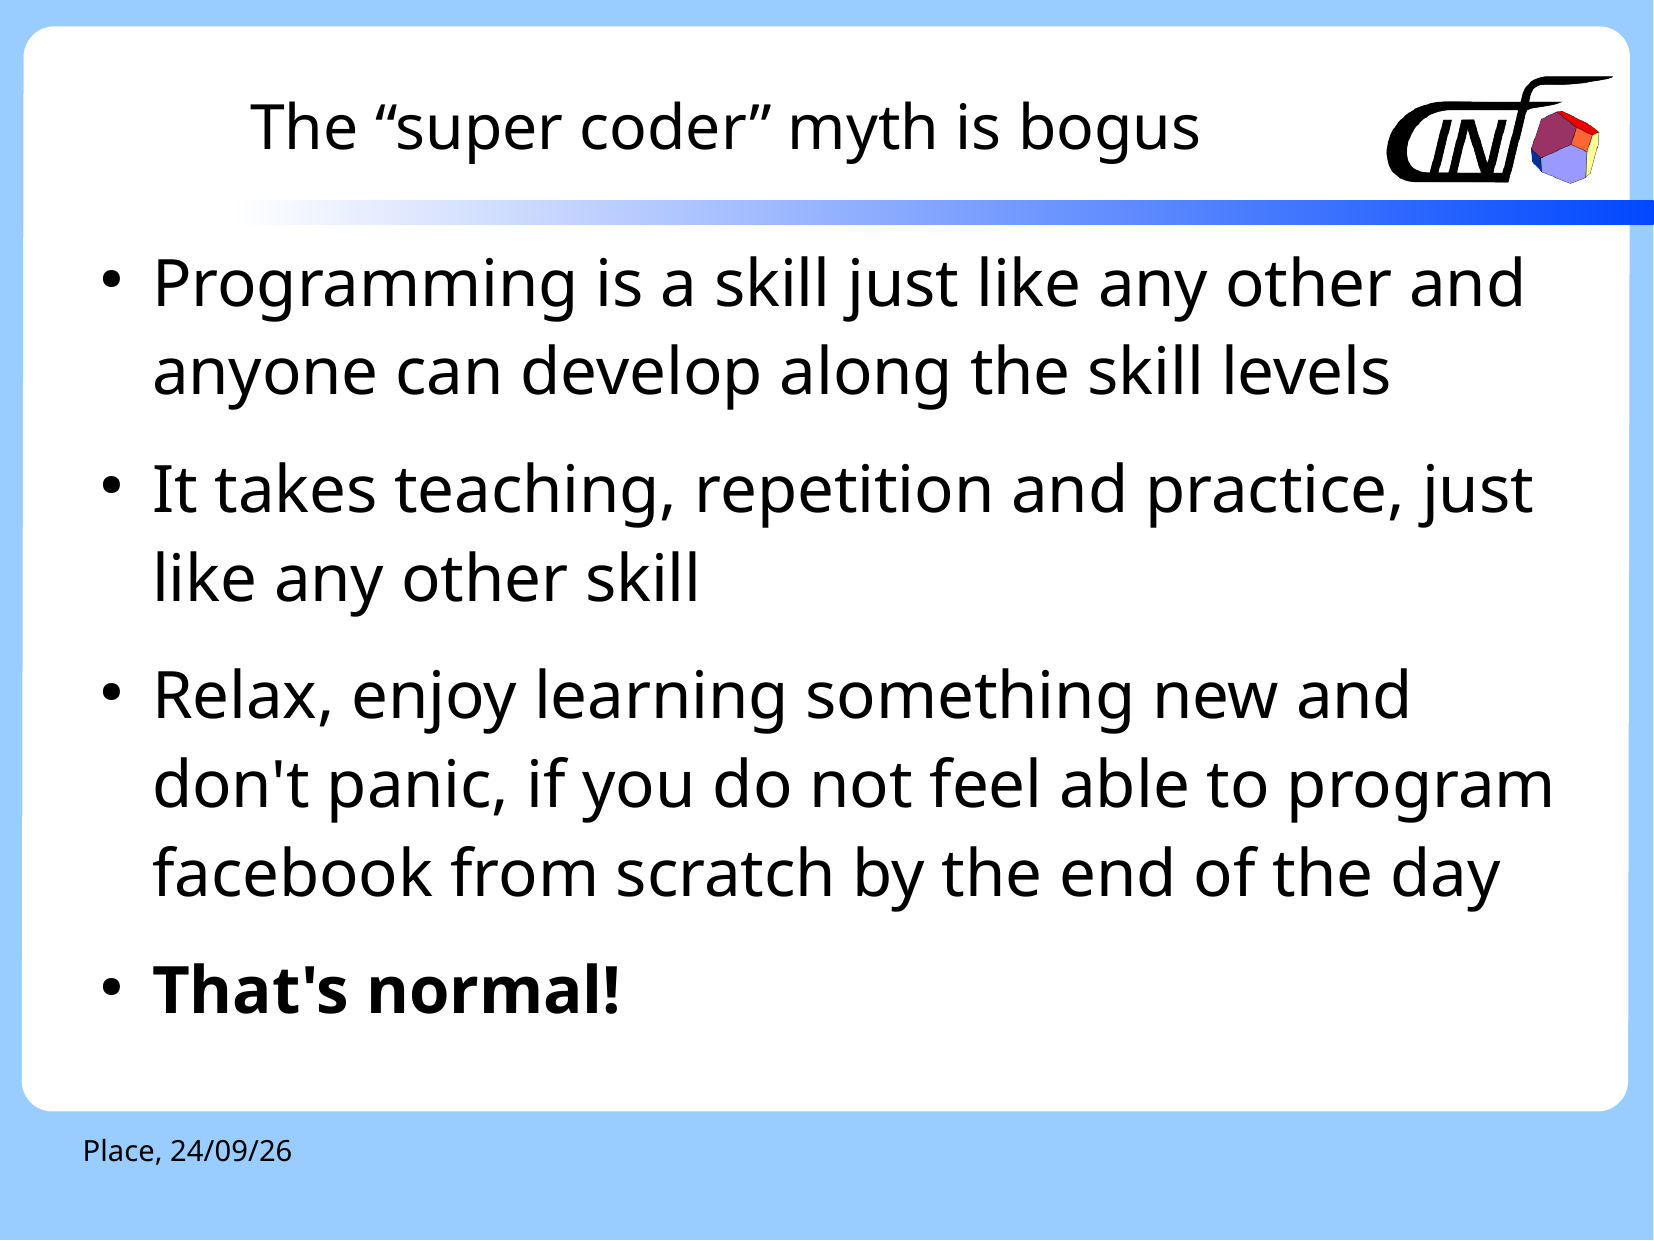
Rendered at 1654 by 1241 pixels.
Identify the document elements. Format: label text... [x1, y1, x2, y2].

table_header B [956, 201, 961, 224]
list Programming is a skill just like any other and anyone can develop along the skill levels It takes teaching, repetition and practice, just like any other skill Relax, enjoy learning something new and don't panic, if you do not feel able to program facebook from scratch by the end of the day That's normal! [82, 236, 1571, 1055]
picture [1386, 76, 1613, 184]
title The “super coder” myth is bogus [82, 49, 1371, 201]
